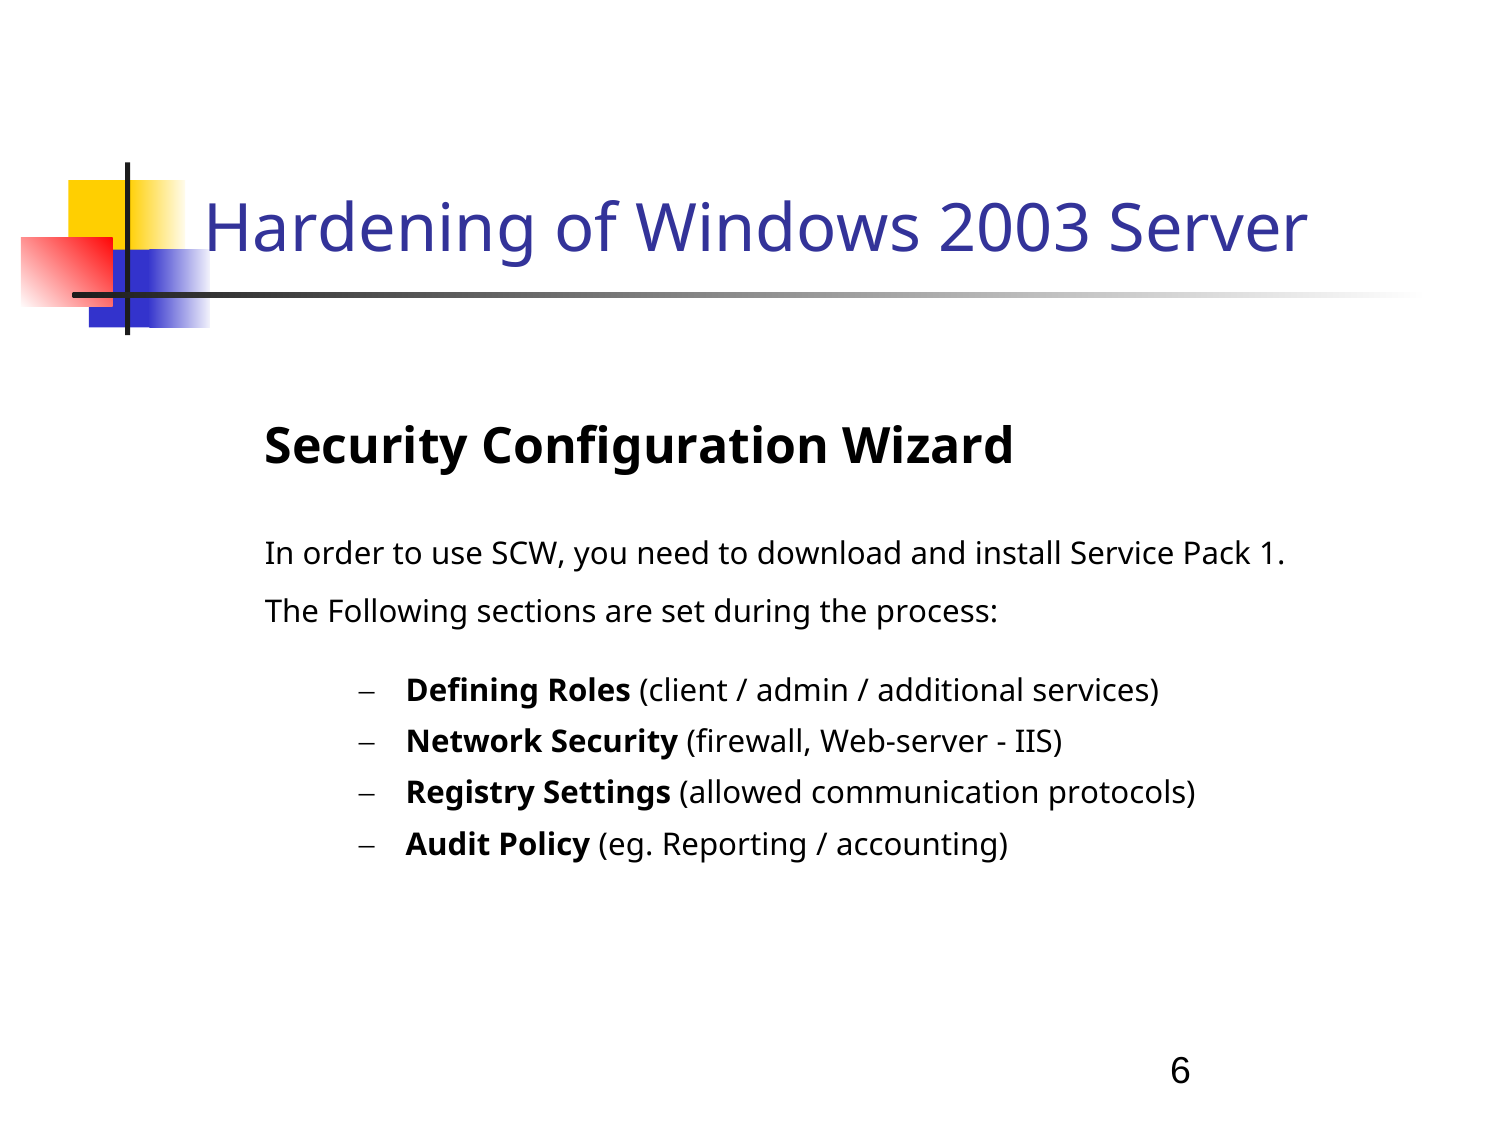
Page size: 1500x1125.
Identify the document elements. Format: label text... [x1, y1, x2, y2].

title Hardening of Windows 2003 Server [188, 35, 1468, 276]
list Security Configuration Wizard In order to use SCW, you need to download and install Service Pack 1. The Following sections are set during the process: Defining Roles (client / admin / additional services) Network Security (firewall, Web-server - IIS) Registry Settings (allowed communication protocols) Audit Policy (eg. Reporting / accounting) [193, 331, 1469, 1007]
